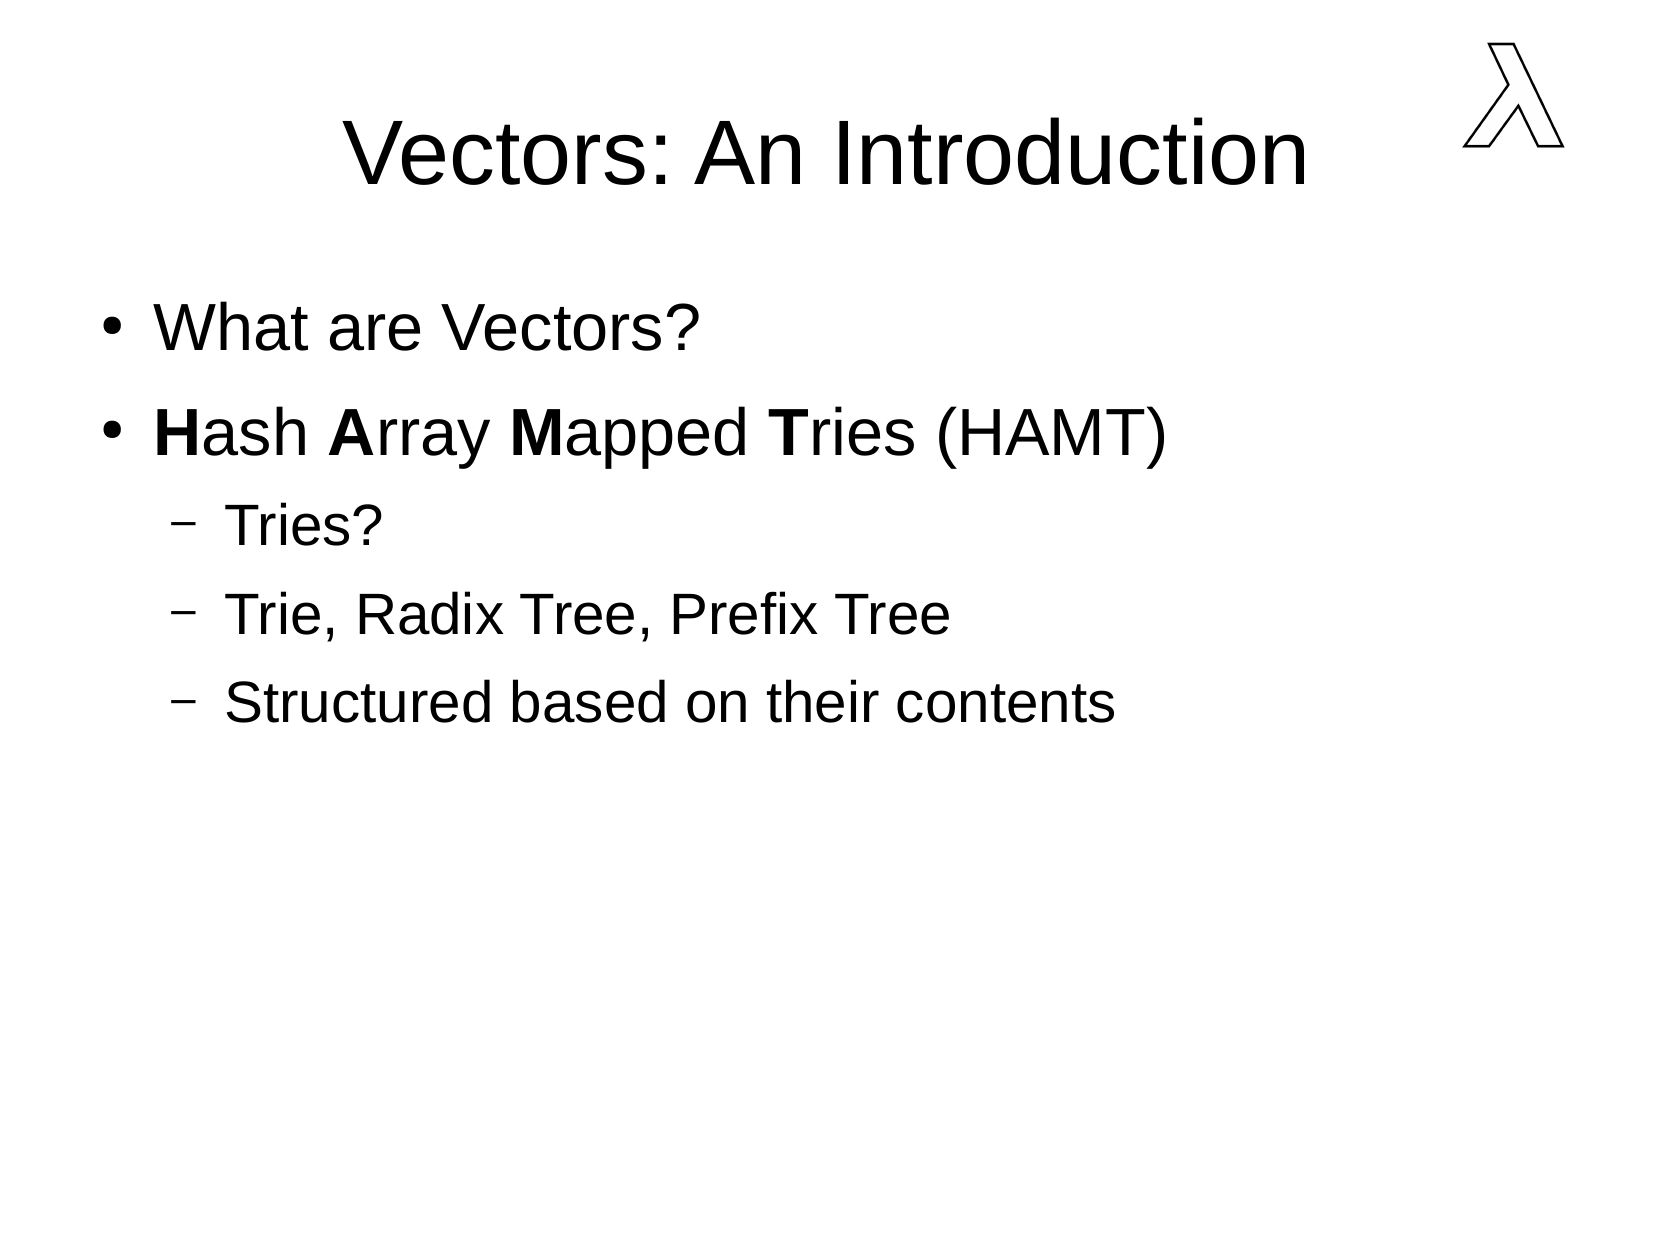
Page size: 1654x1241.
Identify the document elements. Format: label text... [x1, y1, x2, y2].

list What are Vectors? Hash Array Mapped Tries (HAMT) Tries? Trie, Radix Tree, Prefix Tree Structured based on their contents [82, 290, 1571, 1010]
title Vectors: An Introduction [82, 49, 1571, 257]
picture [1440, 40, 1587, 151]
